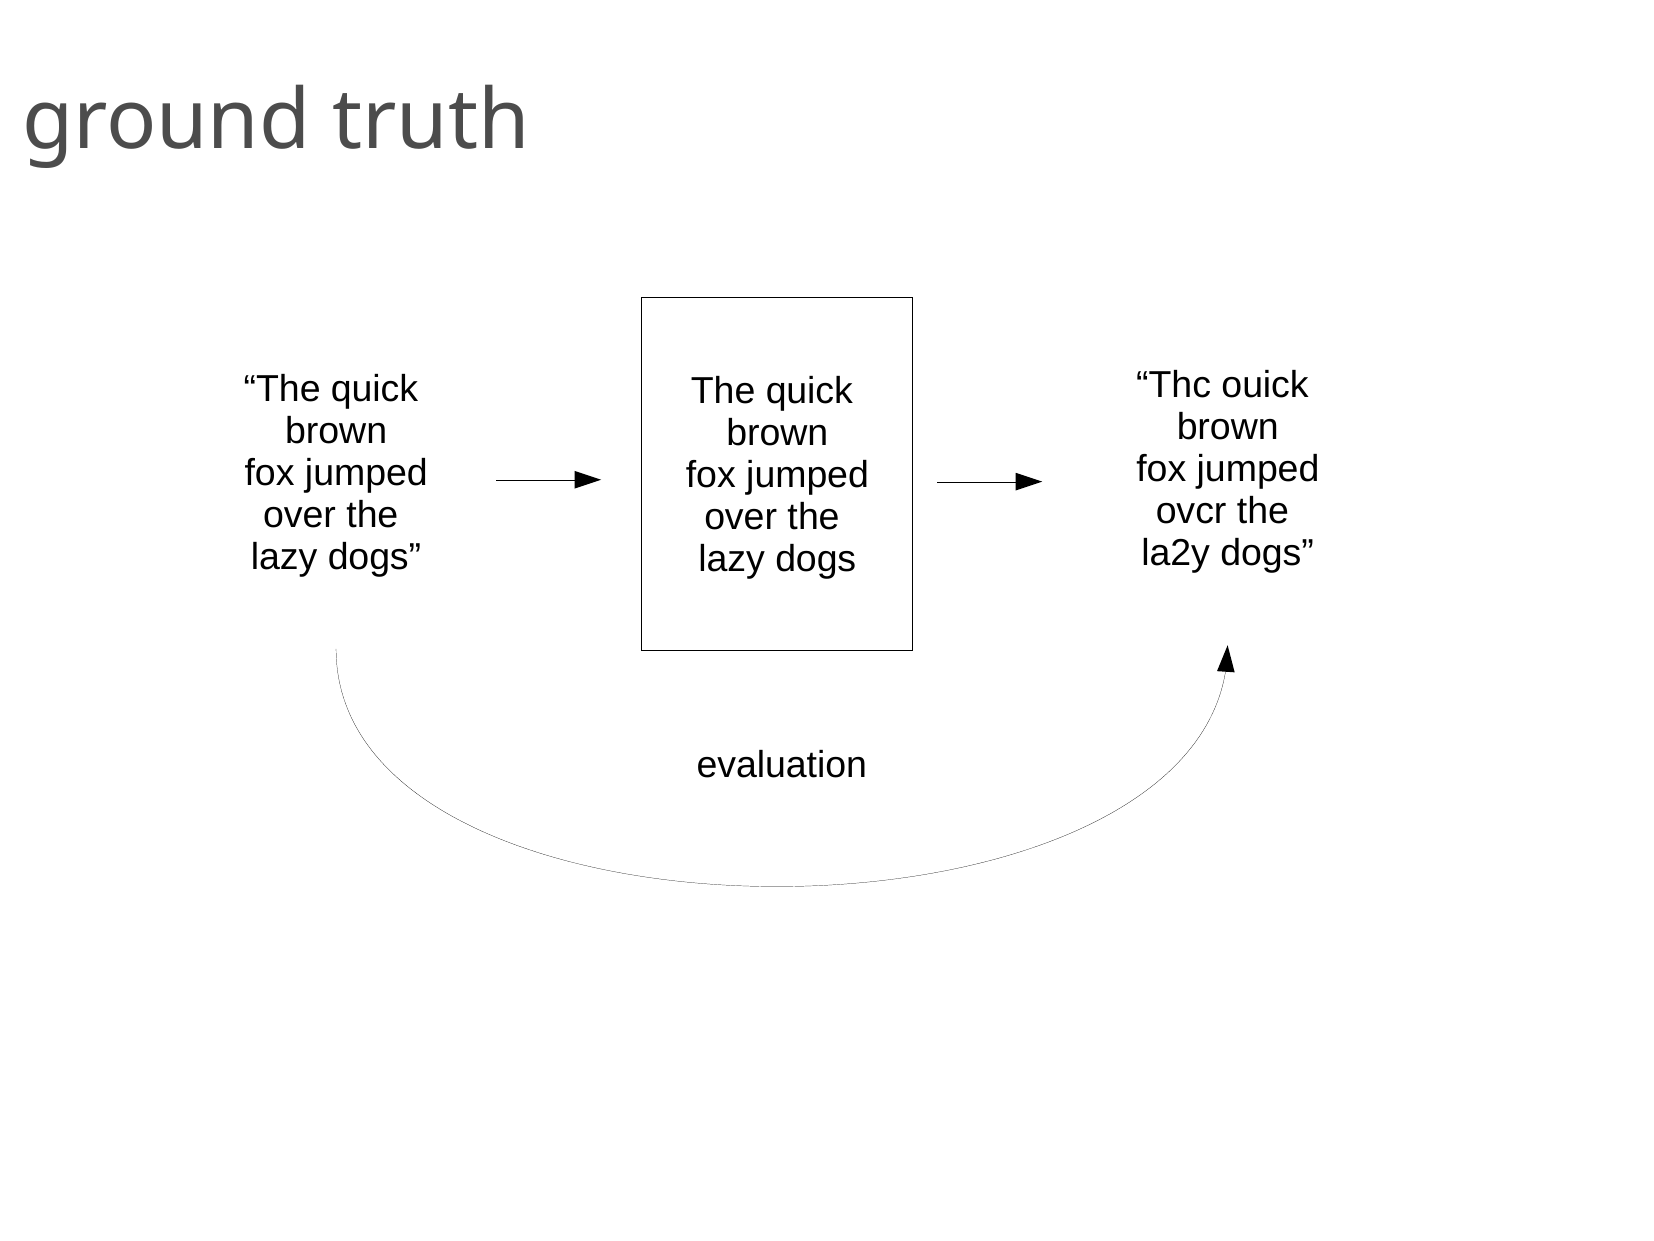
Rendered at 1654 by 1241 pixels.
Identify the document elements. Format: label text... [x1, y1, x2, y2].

title ground truth [22, 19, 1654, 213]
text_box “The quick brown fox jumped over the lazy dogs” [200, 295, 472, 649]
text_box “Thc ouick brown fox jumped ovcr the la2y dogs” [1091, 292, 1364, 646]
text_box The quick brown fox jumped over the lazy dogs [641, 297, 913, 651]
